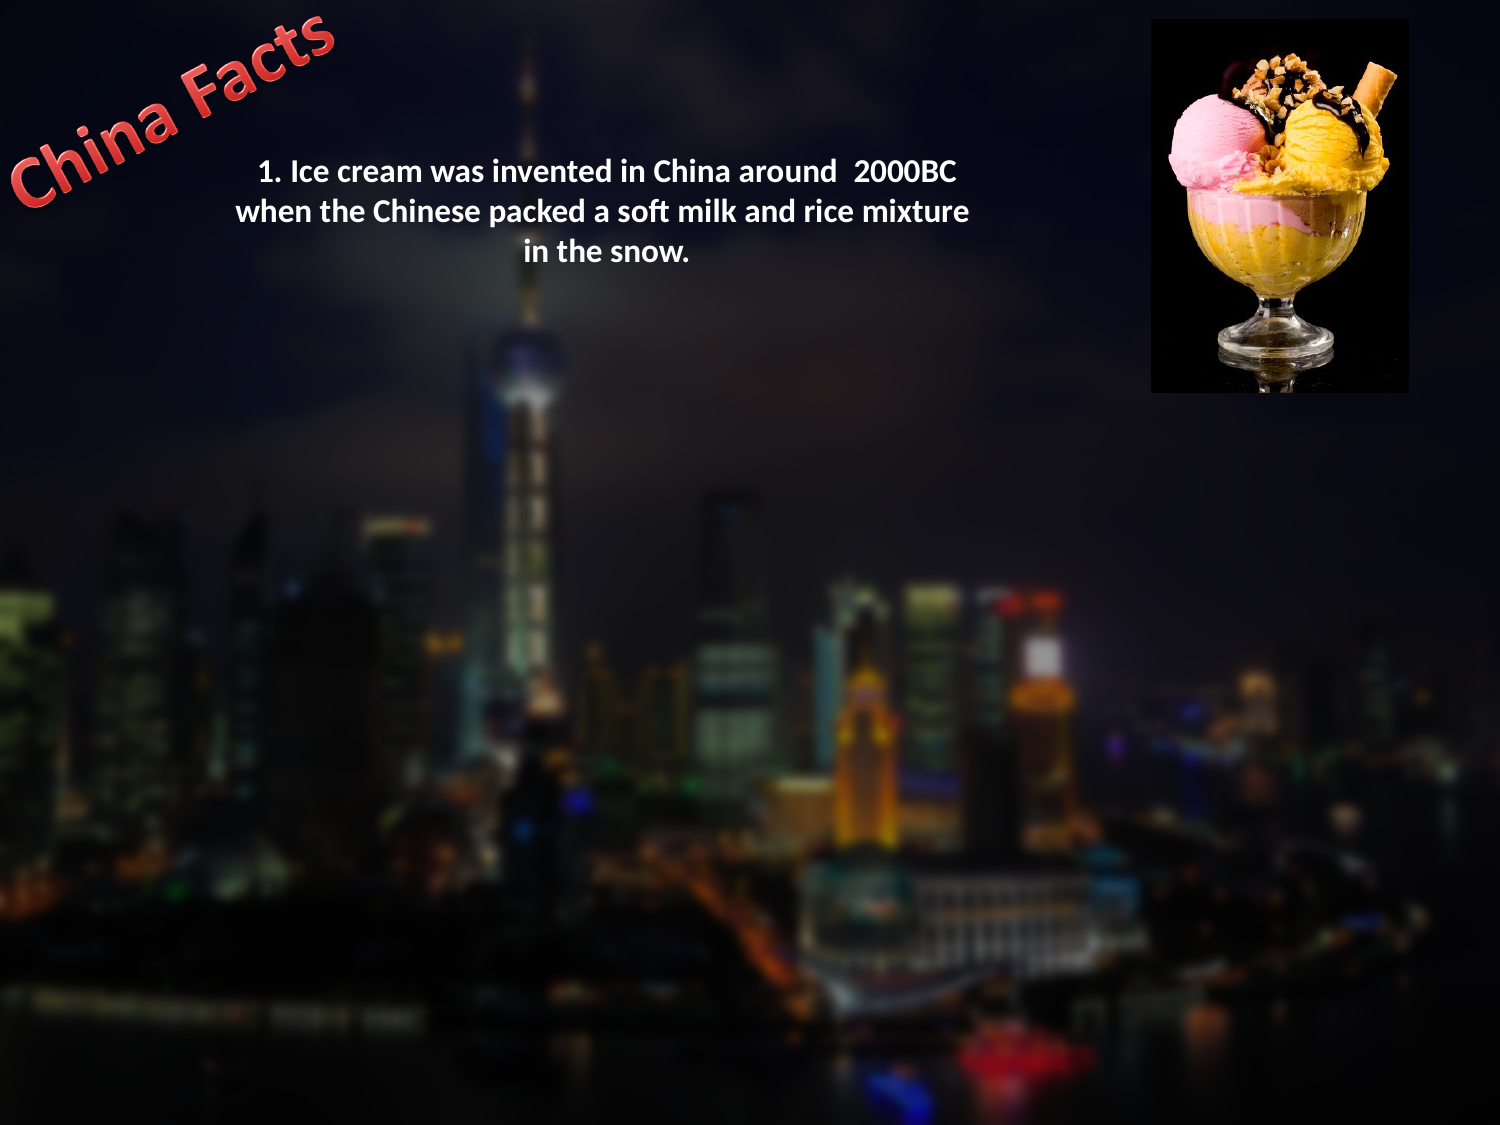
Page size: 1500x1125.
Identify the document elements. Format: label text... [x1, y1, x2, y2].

picture [0, 0, 1500, 1125]
title 1. Ice cream was invented in China around 2000BC when the Chinese packed a soft milk and rice mixture in the snow. [0, 134, 1151, 325]
